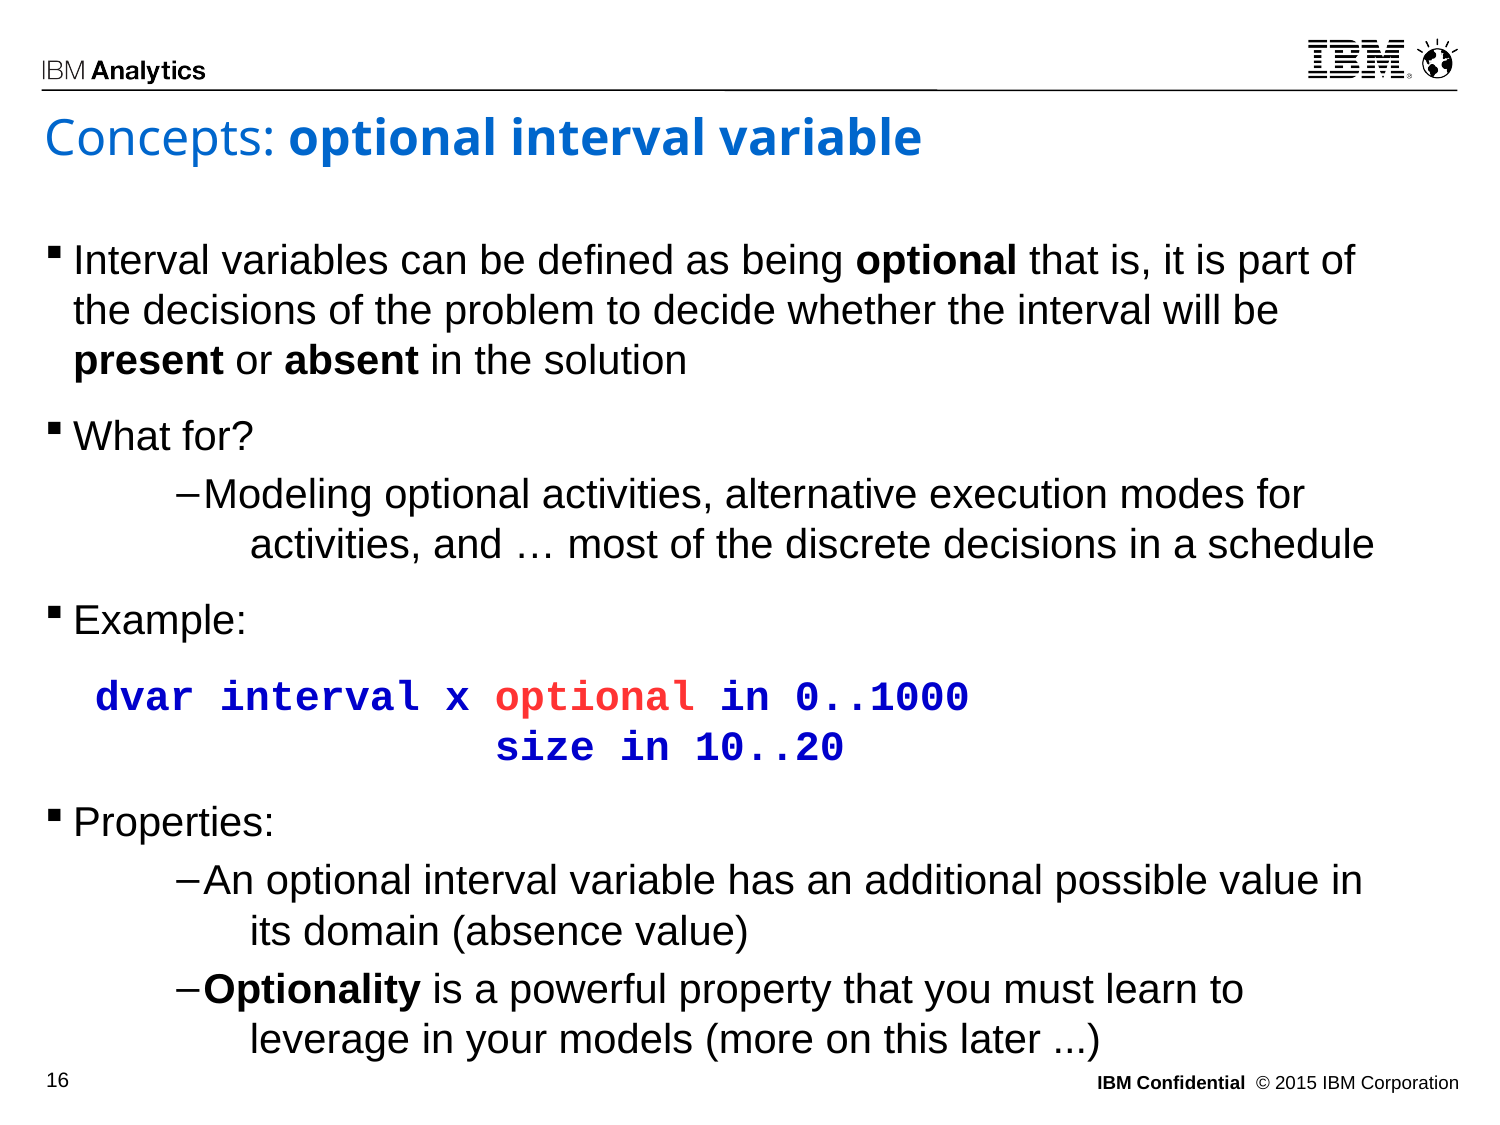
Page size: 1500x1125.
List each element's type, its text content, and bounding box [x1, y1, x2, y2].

picture [24, 42, 224, 99]
list Interval variables can be defined as being optional that is, it is part of the decisions of the problem to decide whether the interval will be present or absent in the solution What for? Modeling optional activities, alternative execution modes for activities, and … most of the discrete decisions in a schedule Example: dvar interval x optional in 0..1000 size in 10..20 Properties: An optional interval variable has an additional possible value in its domain (absence value) Optionality is a powerful property that you must learn to leverage in your models (more on this later ...) [29, 224, 1426, 1115]
picture [1294, 24, 1469, 91]
title Concepts: optional interval variable [29, 97, 1500, 203]
